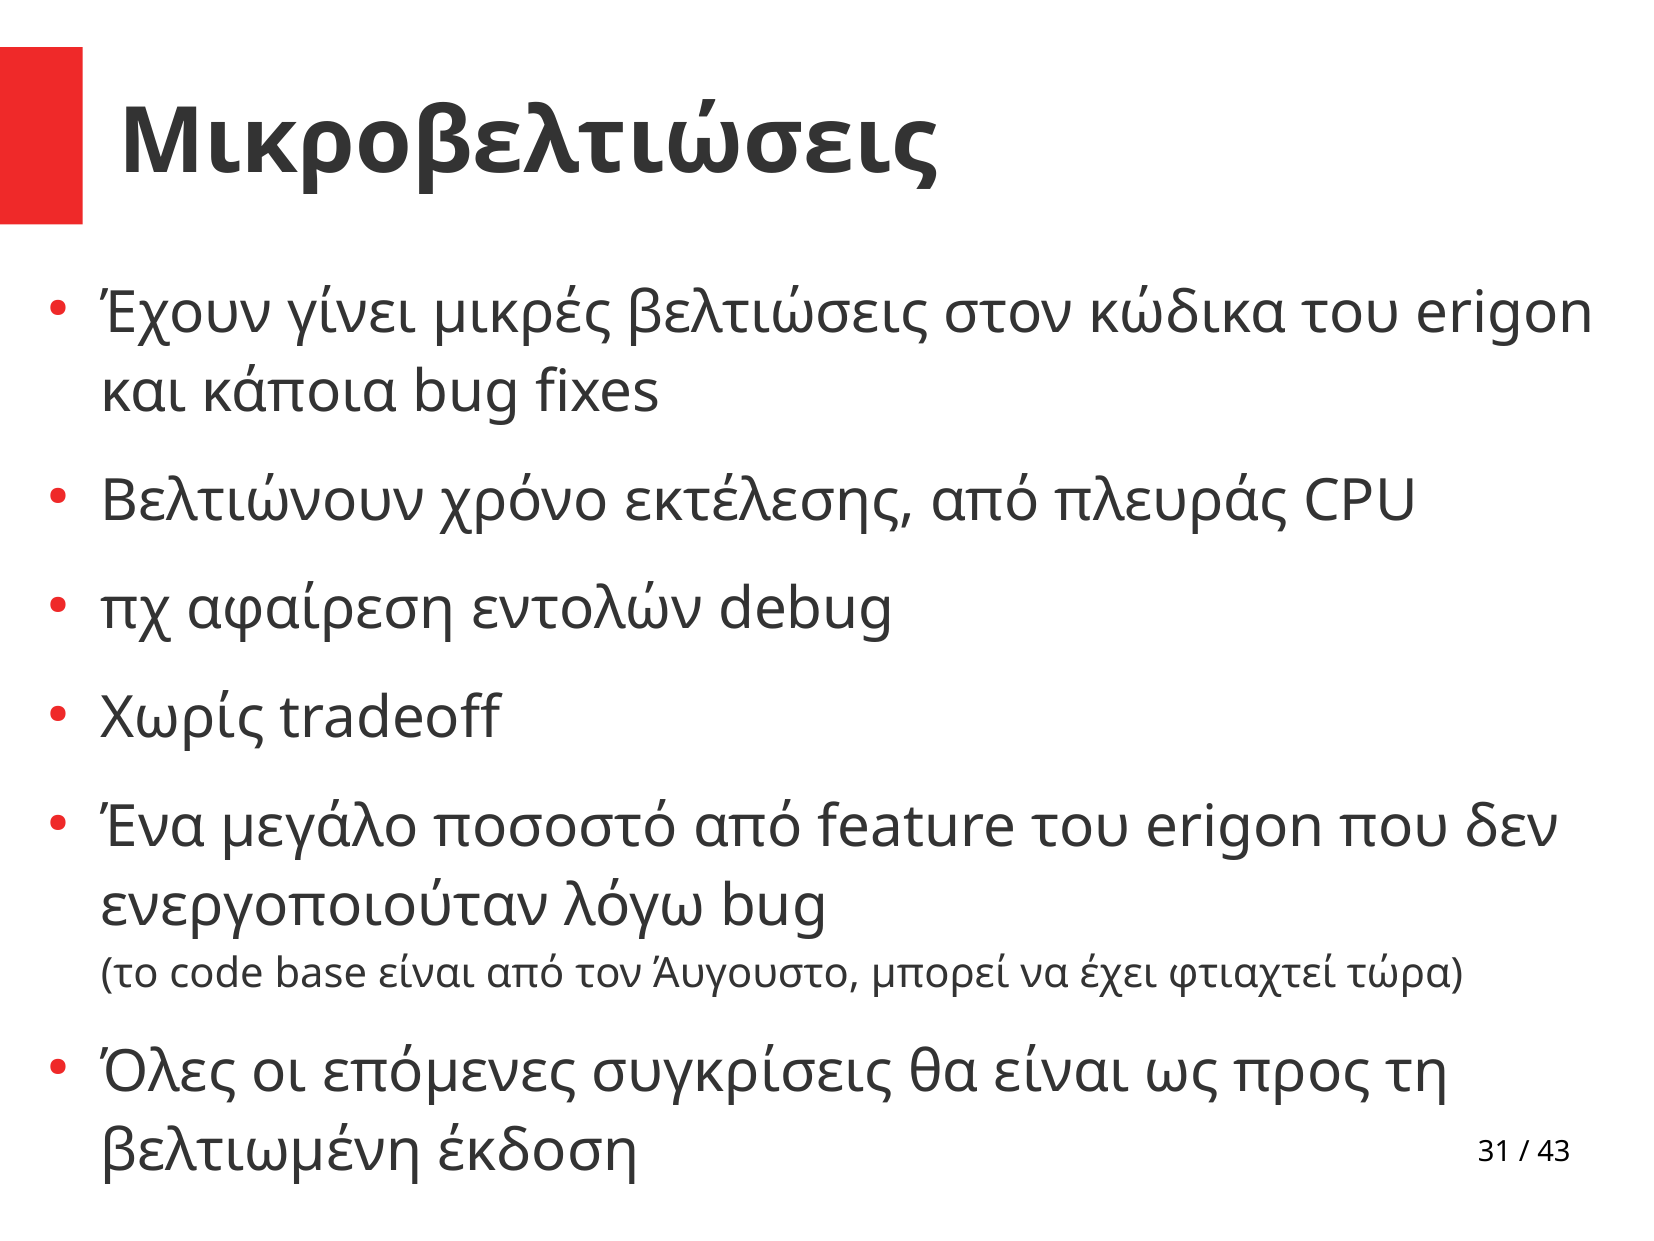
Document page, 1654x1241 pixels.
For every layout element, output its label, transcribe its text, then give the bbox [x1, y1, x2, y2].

list Έχουν γίνει μικρές βελτιώσεις στον κώδικα του erigon και κάποια bug fixes Βελτιώνουν χρόνο εκτέλεσης, από πλευράς CPU πχ αφαίρεση εντολών debug Χωρίς tradeoff Ένα μεγάλο ποσοστό από feature του erigon που δεν ενεργοποιούταν λόγω bug (το code base είναι από τον Άυγουστο, μπορεί να έχει φτιαχτεί τώρα) Όλες οι επόμενες συγκρίσεις θα είναι ως προς τη βελτιωμένη έκδοση [30, 270, 1621, 376]
title Μικροβελτιώσεις [118, 33, 1571, 241]
